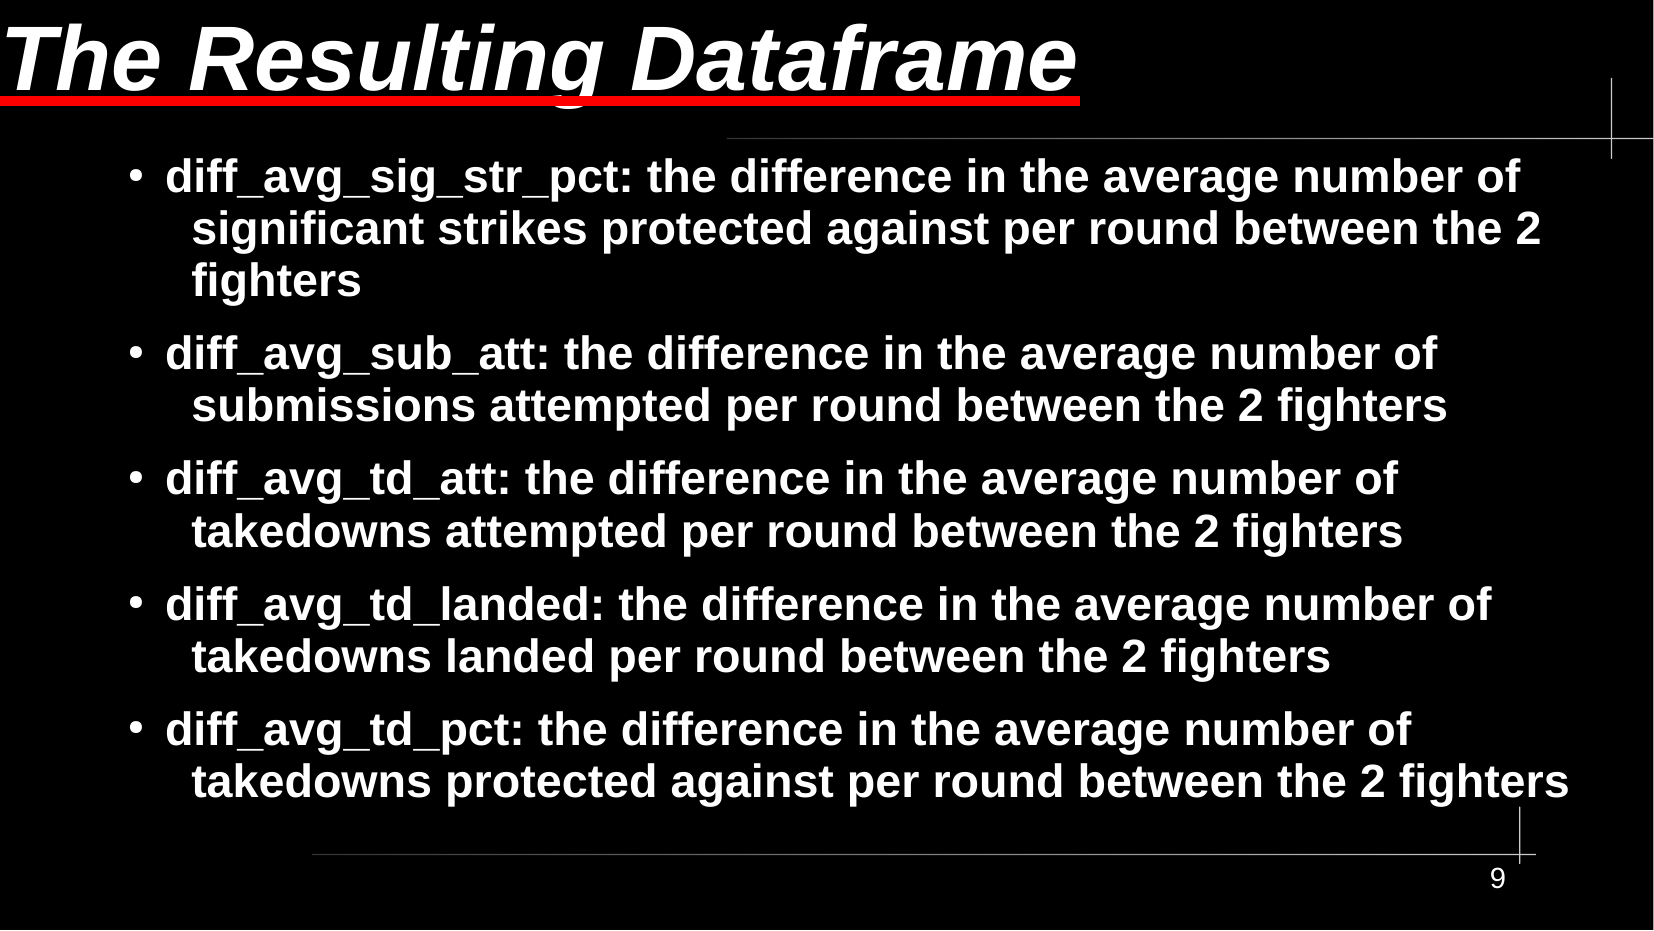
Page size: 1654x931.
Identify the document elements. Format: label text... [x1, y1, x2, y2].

list diff_avg_sig_str_pct: the difference in the average number of significant strikes protected against per round between the 2 fighters diff_avg_sub_att: the difference in the average number of submissions attempted per round between the 2 fighters diff_avg_td_att: the difference in the average number of takedowns attempted per round between the 2 fighters diff_avg_td_landed: the difference in the average number of takedowns landed per round between the 2 fighters diff_avg_td_pct: the difference in the average number of takedowns protected against per round between the 2 fighters [37, 150, 1576, 826]
title The Resulting Dataframe [0, 0, 1565, 119]
